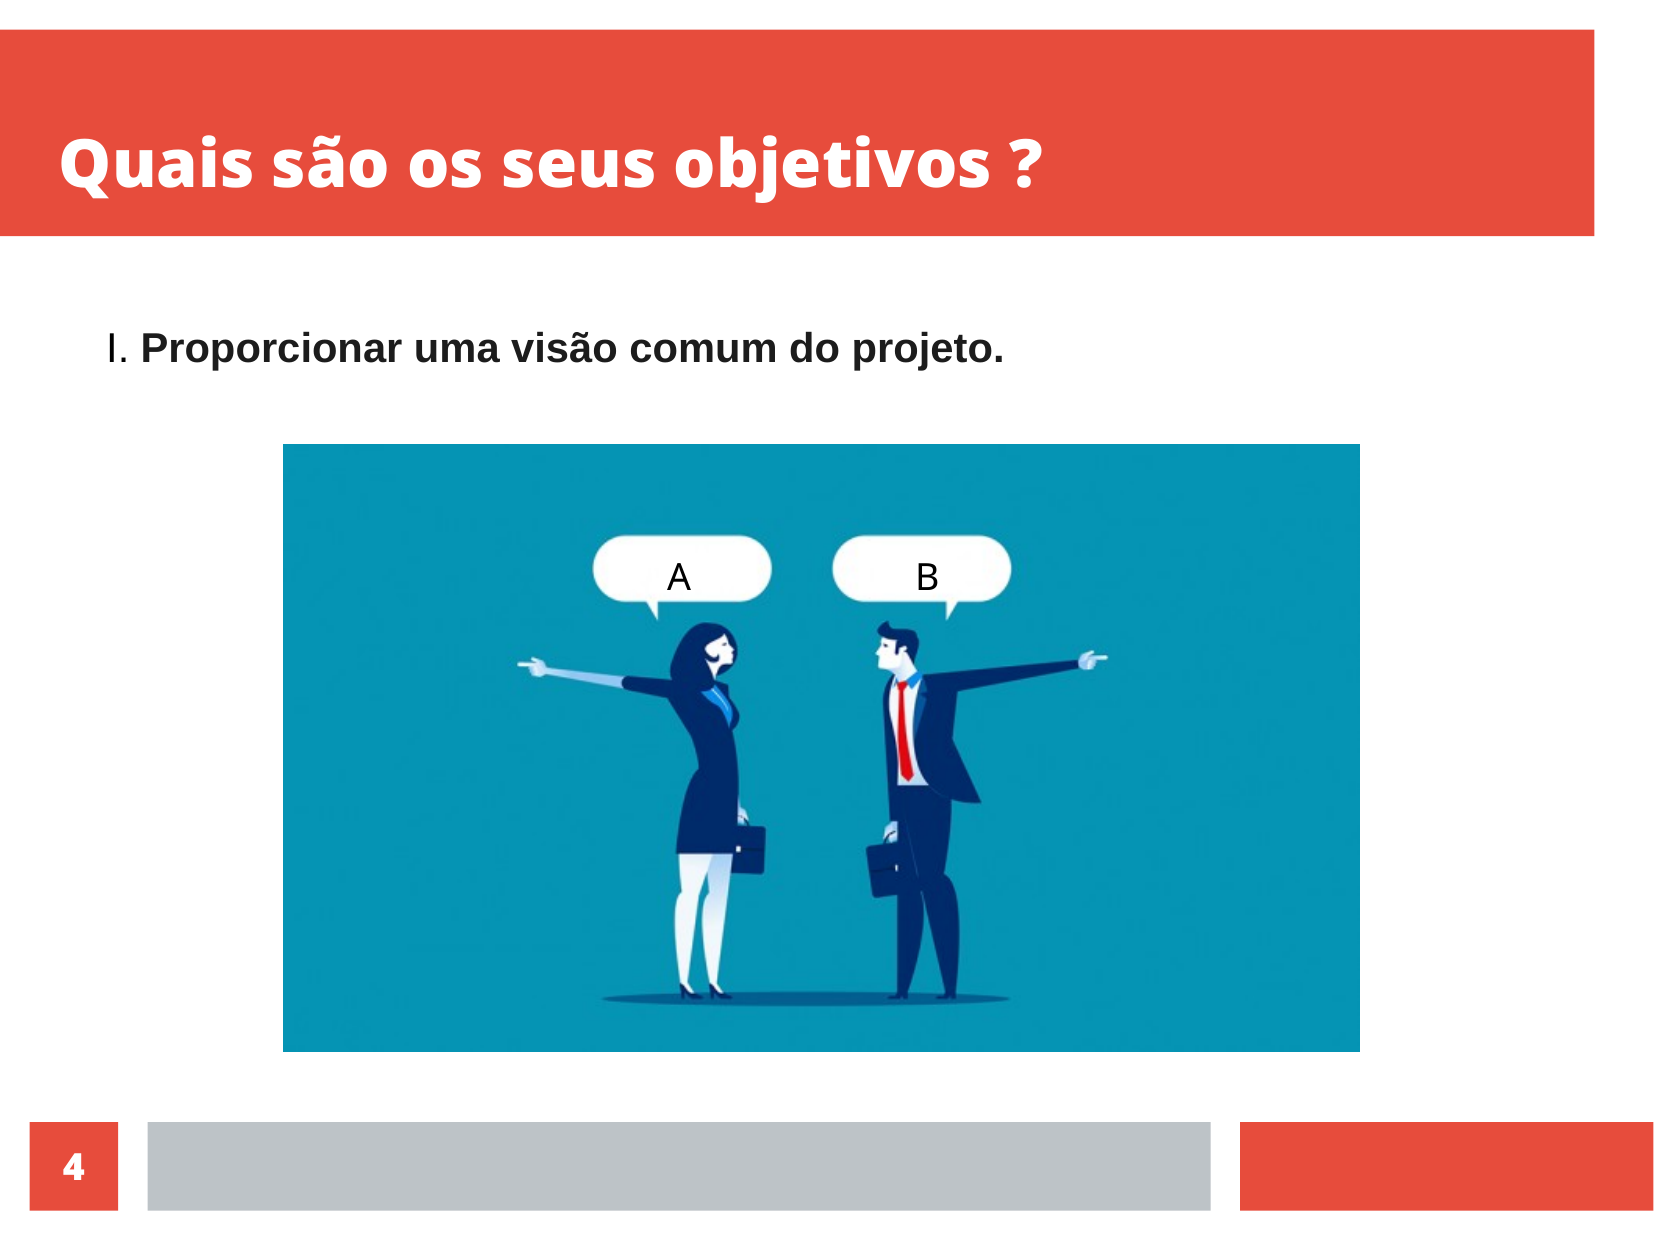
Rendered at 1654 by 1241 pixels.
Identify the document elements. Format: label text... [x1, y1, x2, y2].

text_box A [614, 543, 745, 602]
title Quais são os seus objetivos ? [59, 59, 1595, 207]
text_box B [862, 543, 993, 602]
list Proporcionar uma visão comum do projeto. [59, 324, 1565, 1093]
picture [283, 444, 1360, 1052]
